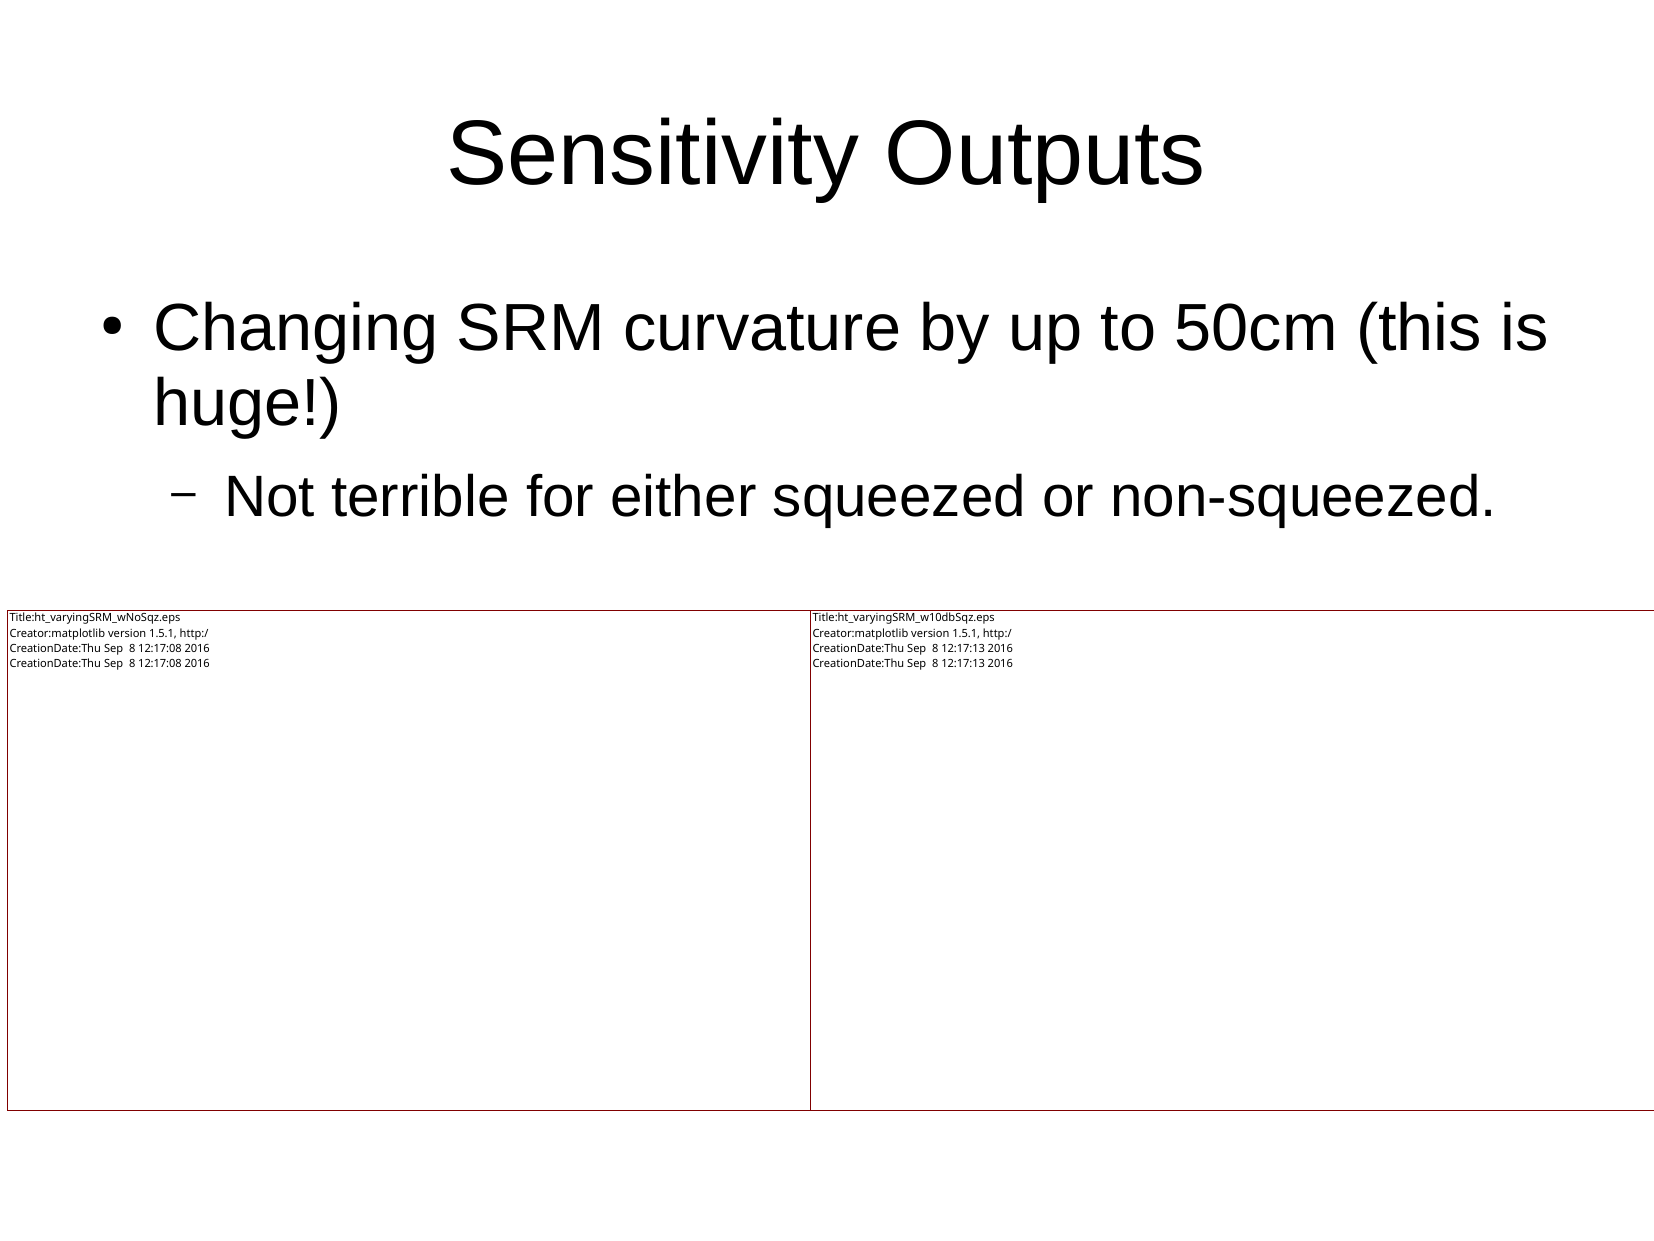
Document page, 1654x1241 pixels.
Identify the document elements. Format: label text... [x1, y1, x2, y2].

list Changing SRM curvature by up to 50cm (this is huge!) Not terrible for either squeezed or non-squeezed. [82, 290, 1571, 609]
picture [5, 609, 1654, 1111]
title Sensitivity Outputs [82, 49, 1571, 257]
